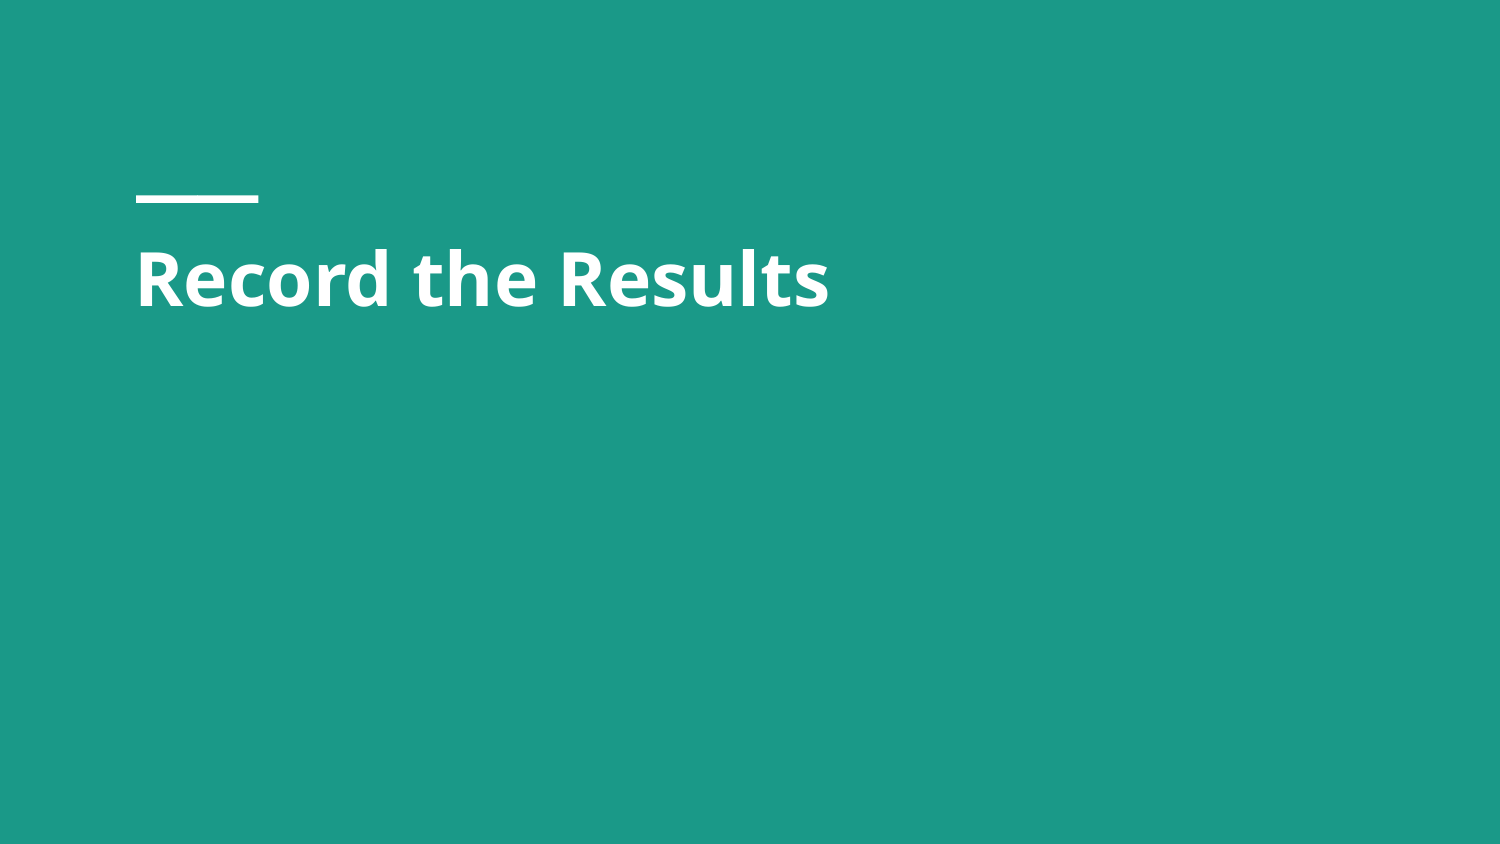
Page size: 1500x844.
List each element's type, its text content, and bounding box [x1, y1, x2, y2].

title Record the Results [119, 216, 1381, 466]
